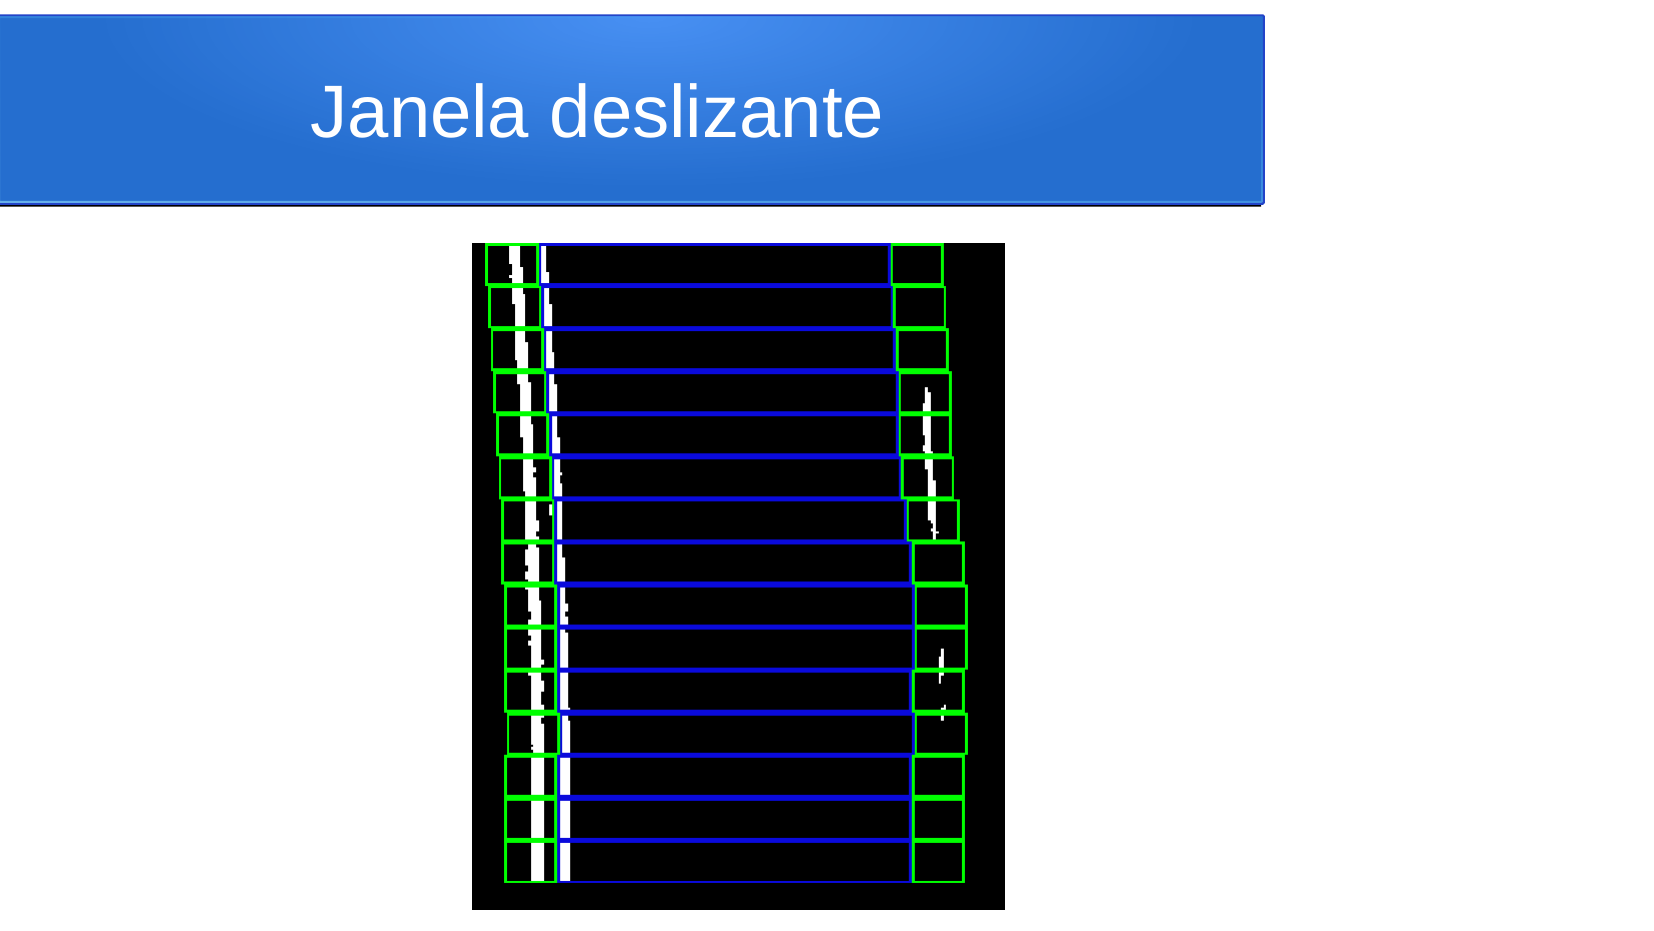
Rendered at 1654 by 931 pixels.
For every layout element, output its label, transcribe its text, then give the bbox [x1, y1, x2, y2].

picture [472, 243, 1005, 910]
title Janela deslizante [82, 35, 1235, 189]
